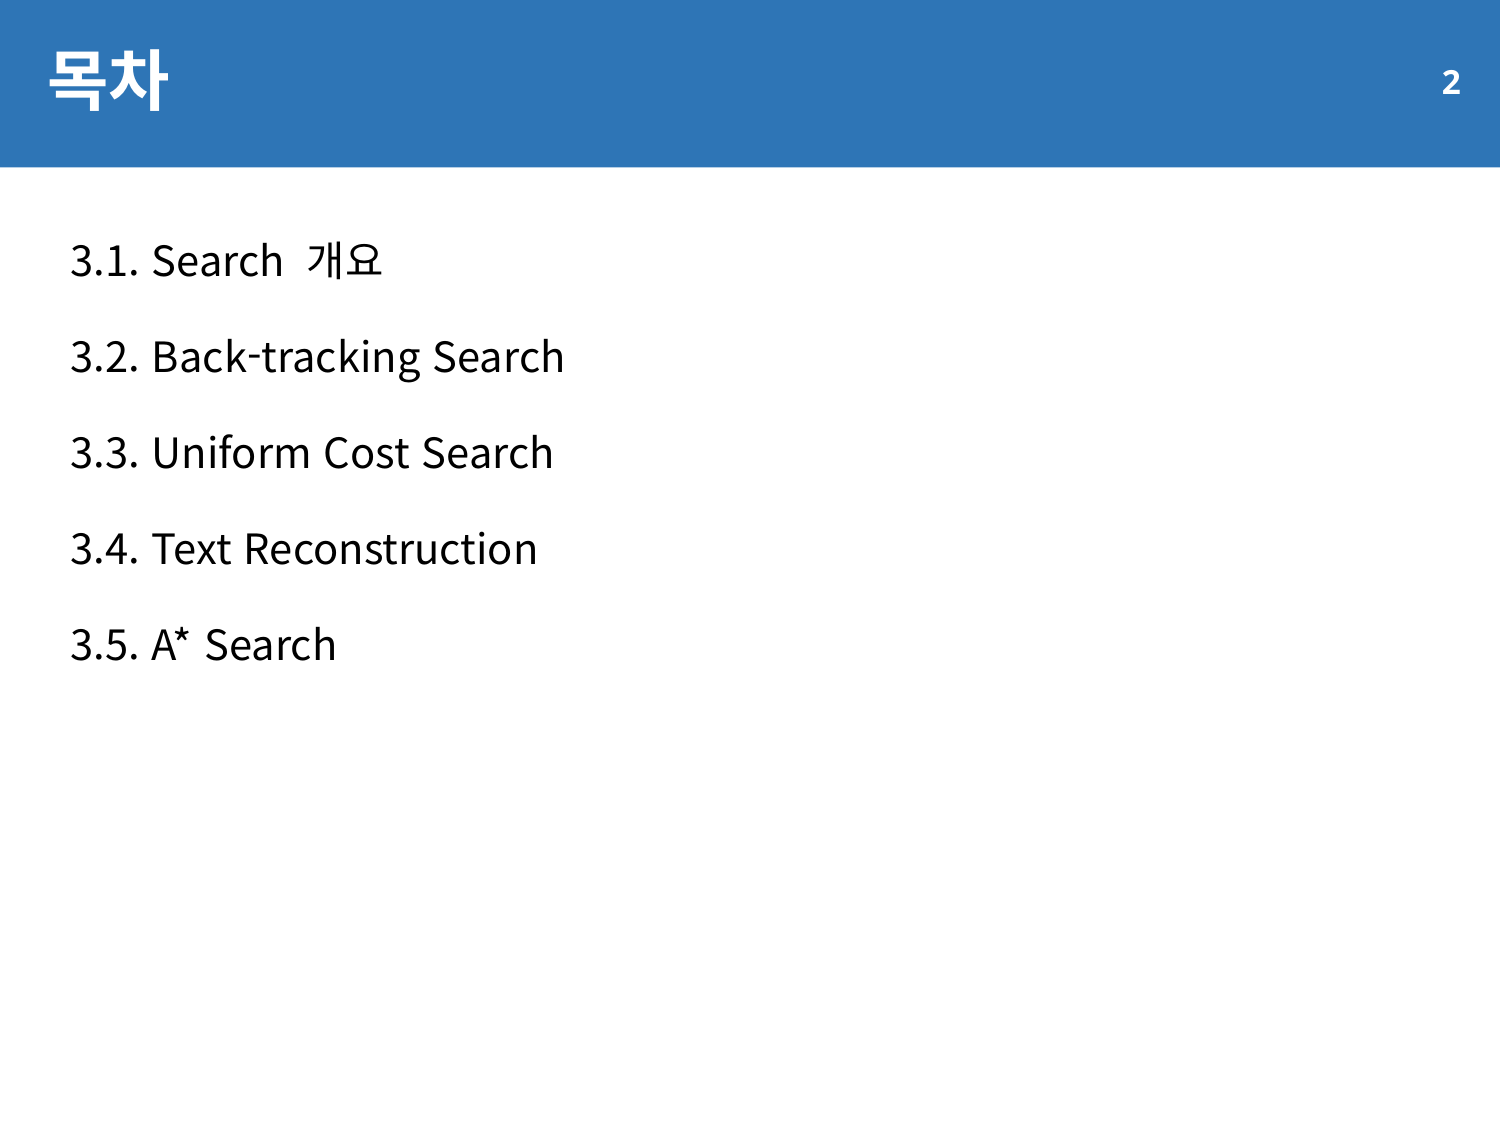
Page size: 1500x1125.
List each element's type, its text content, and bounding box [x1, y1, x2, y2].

title 목차 [32, 20, 1476, 148]
list 3.1. Search 개요 3.2. Back-tracking Search 3.3. Uniform Cost Search 3.4. Text Reconstruction 3.5. A* Search [55, 202, 1476, 1100]
slide_number <number> [1273, 53, 1476, 114]
